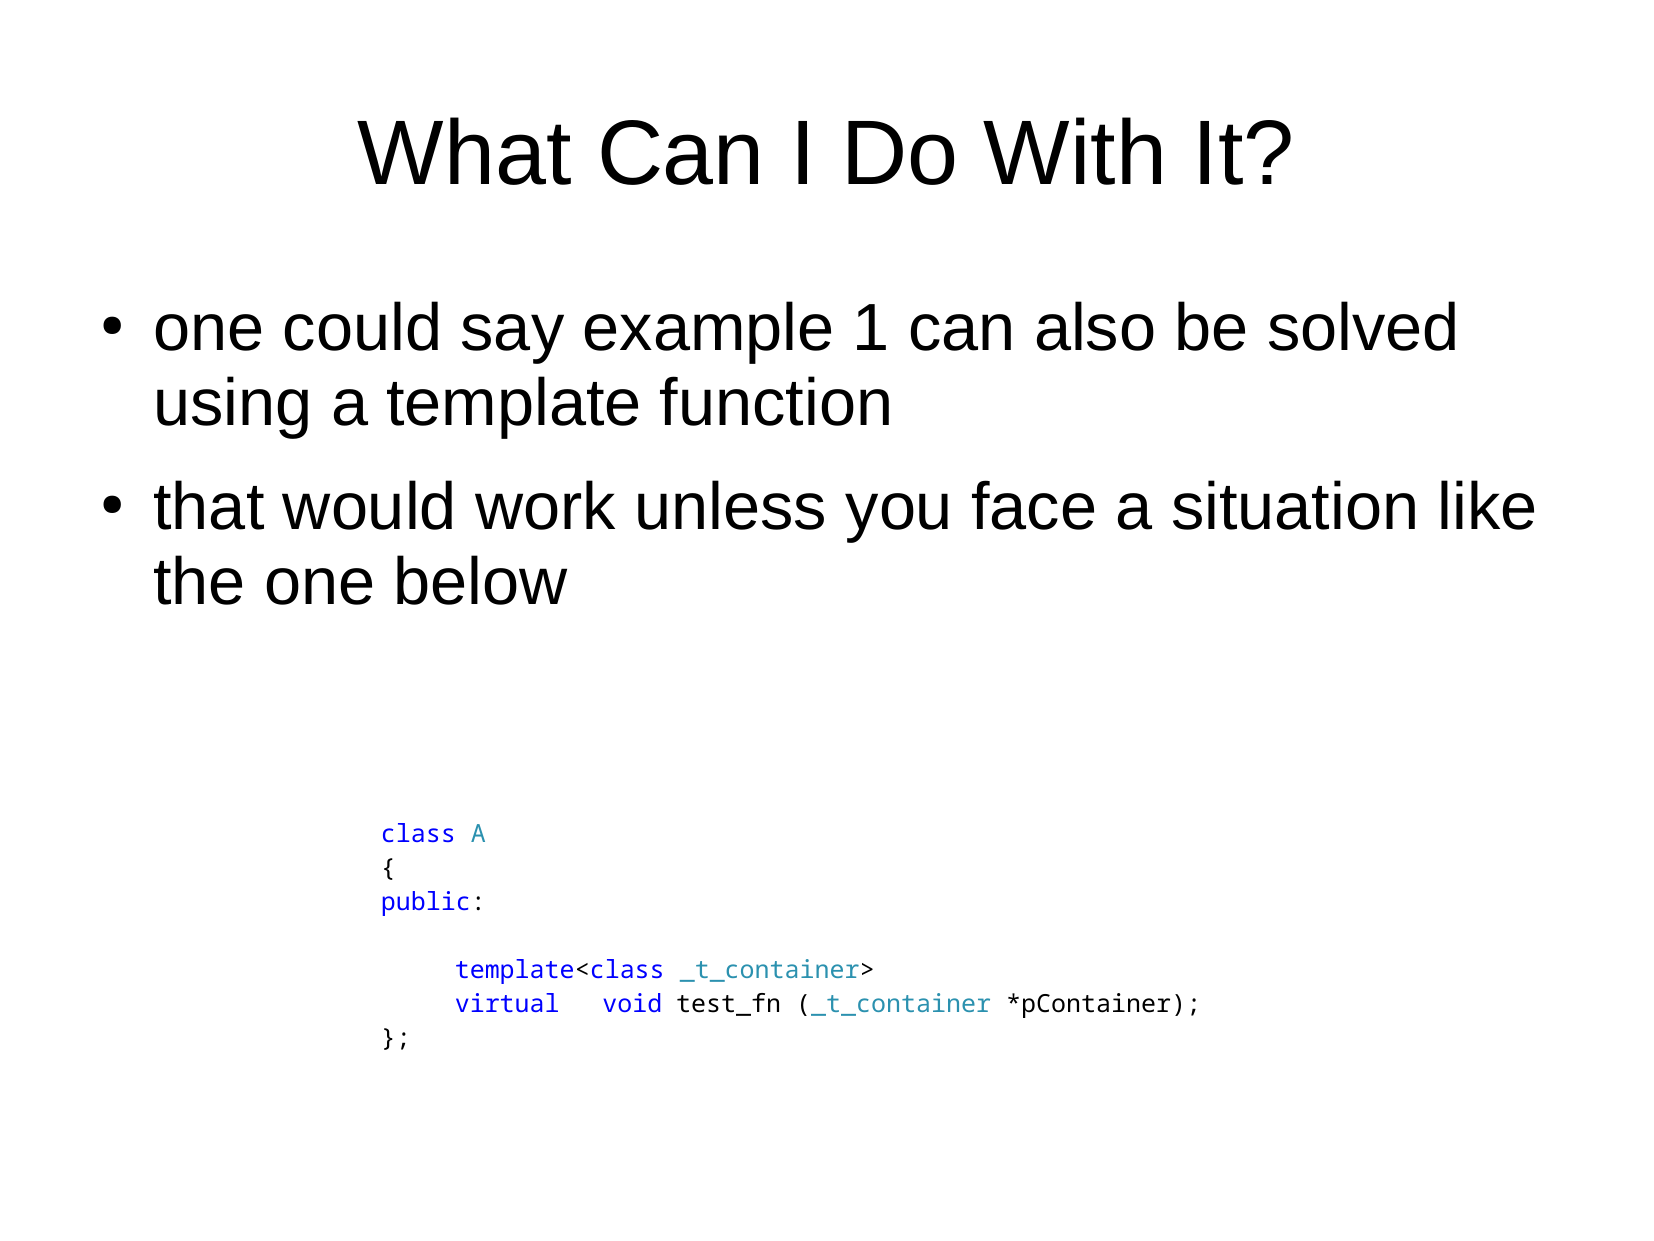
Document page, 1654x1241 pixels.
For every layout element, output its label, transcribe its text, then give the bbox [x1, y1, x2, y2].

text_box class A { public: template<class _t_container> virtual void test_fn (_t_container *pContainer); }; [366, 808, 1173, 1028]
list one could say example 1 can also be solved using a template function that would work unless you face a situation like the one below [82, 290, 1571, 1010]
title What Can I Do With It? [82, 49, 1571, 257]
